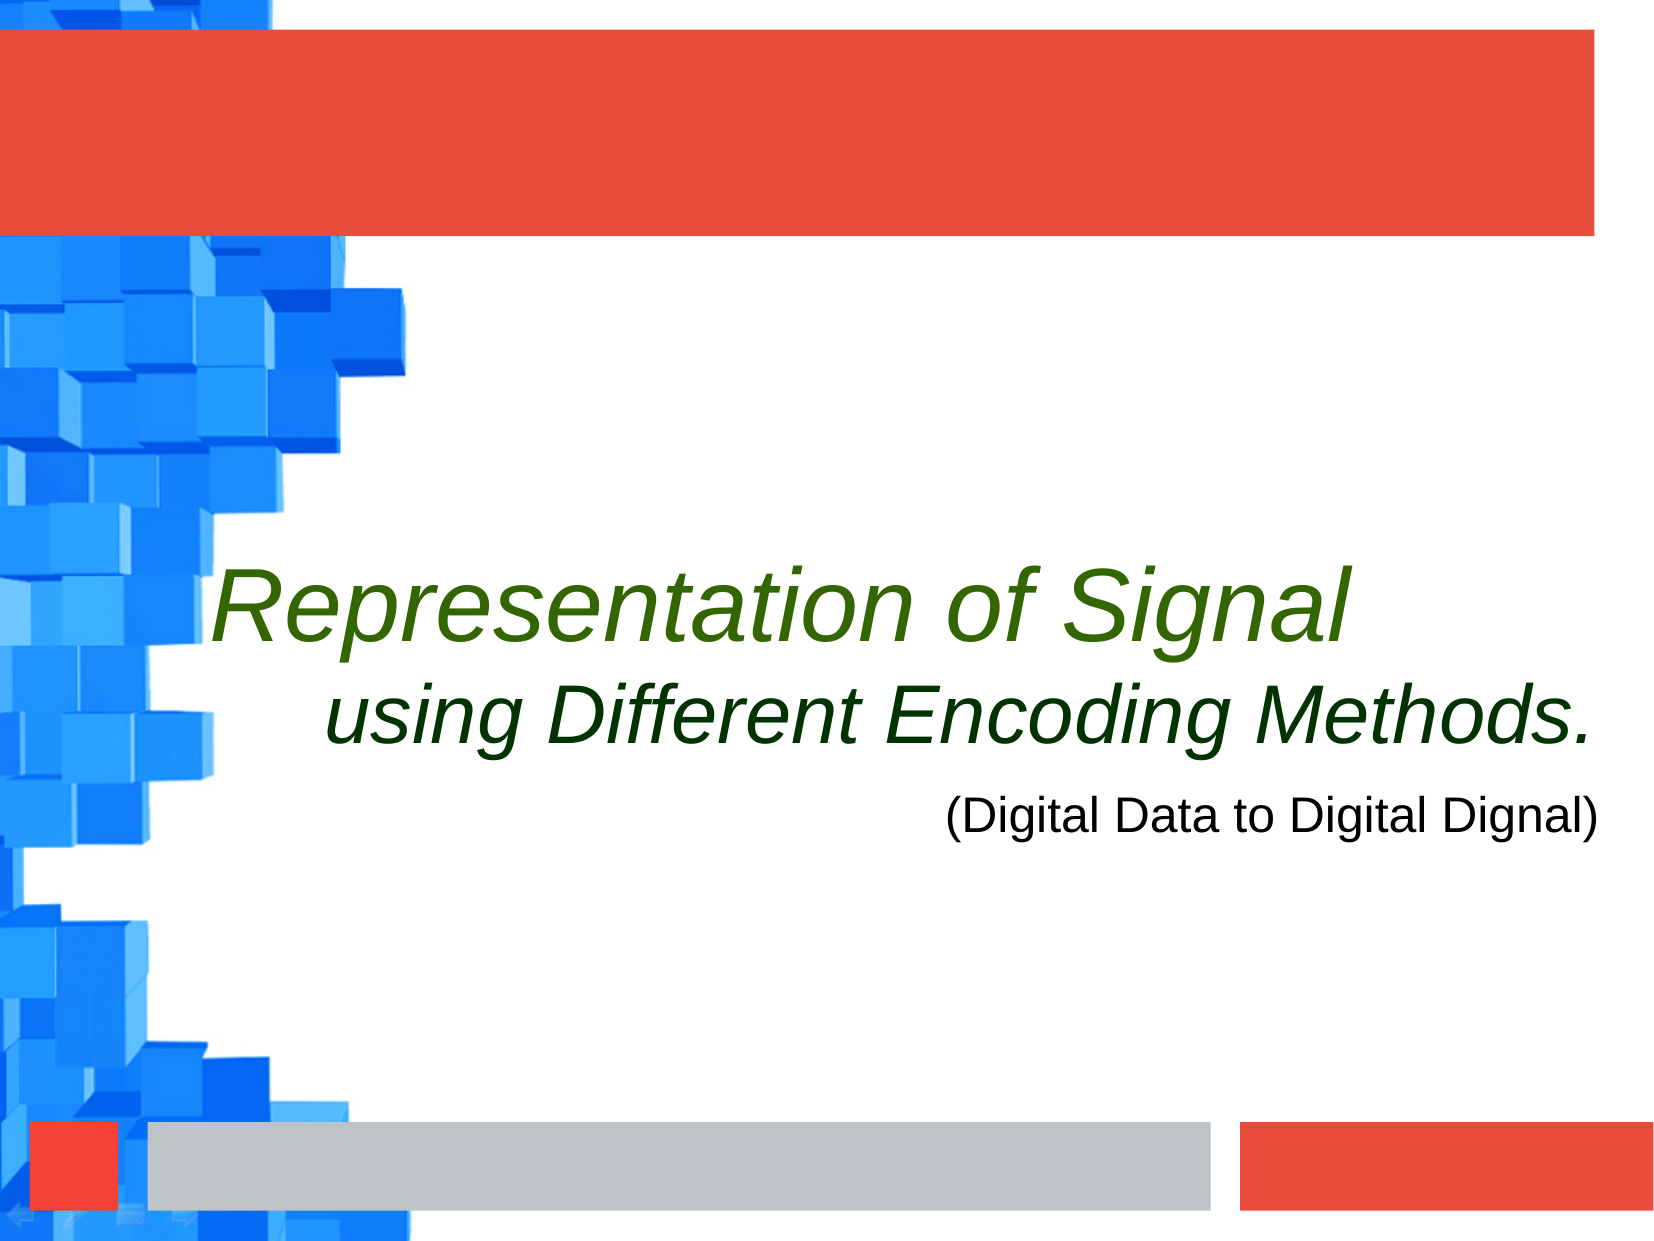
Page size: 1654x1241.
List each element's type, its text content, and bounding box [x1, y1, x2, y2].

text_box Representation of Signal [195, 540, 1576, 672]
text_box (Digital Data to Digital Dignal) [930, 780, 1654, 907]
text_box using Different Encoding Methods. [240, 661, 1654, 886]
picture [0, 0, 1654, 1241]
